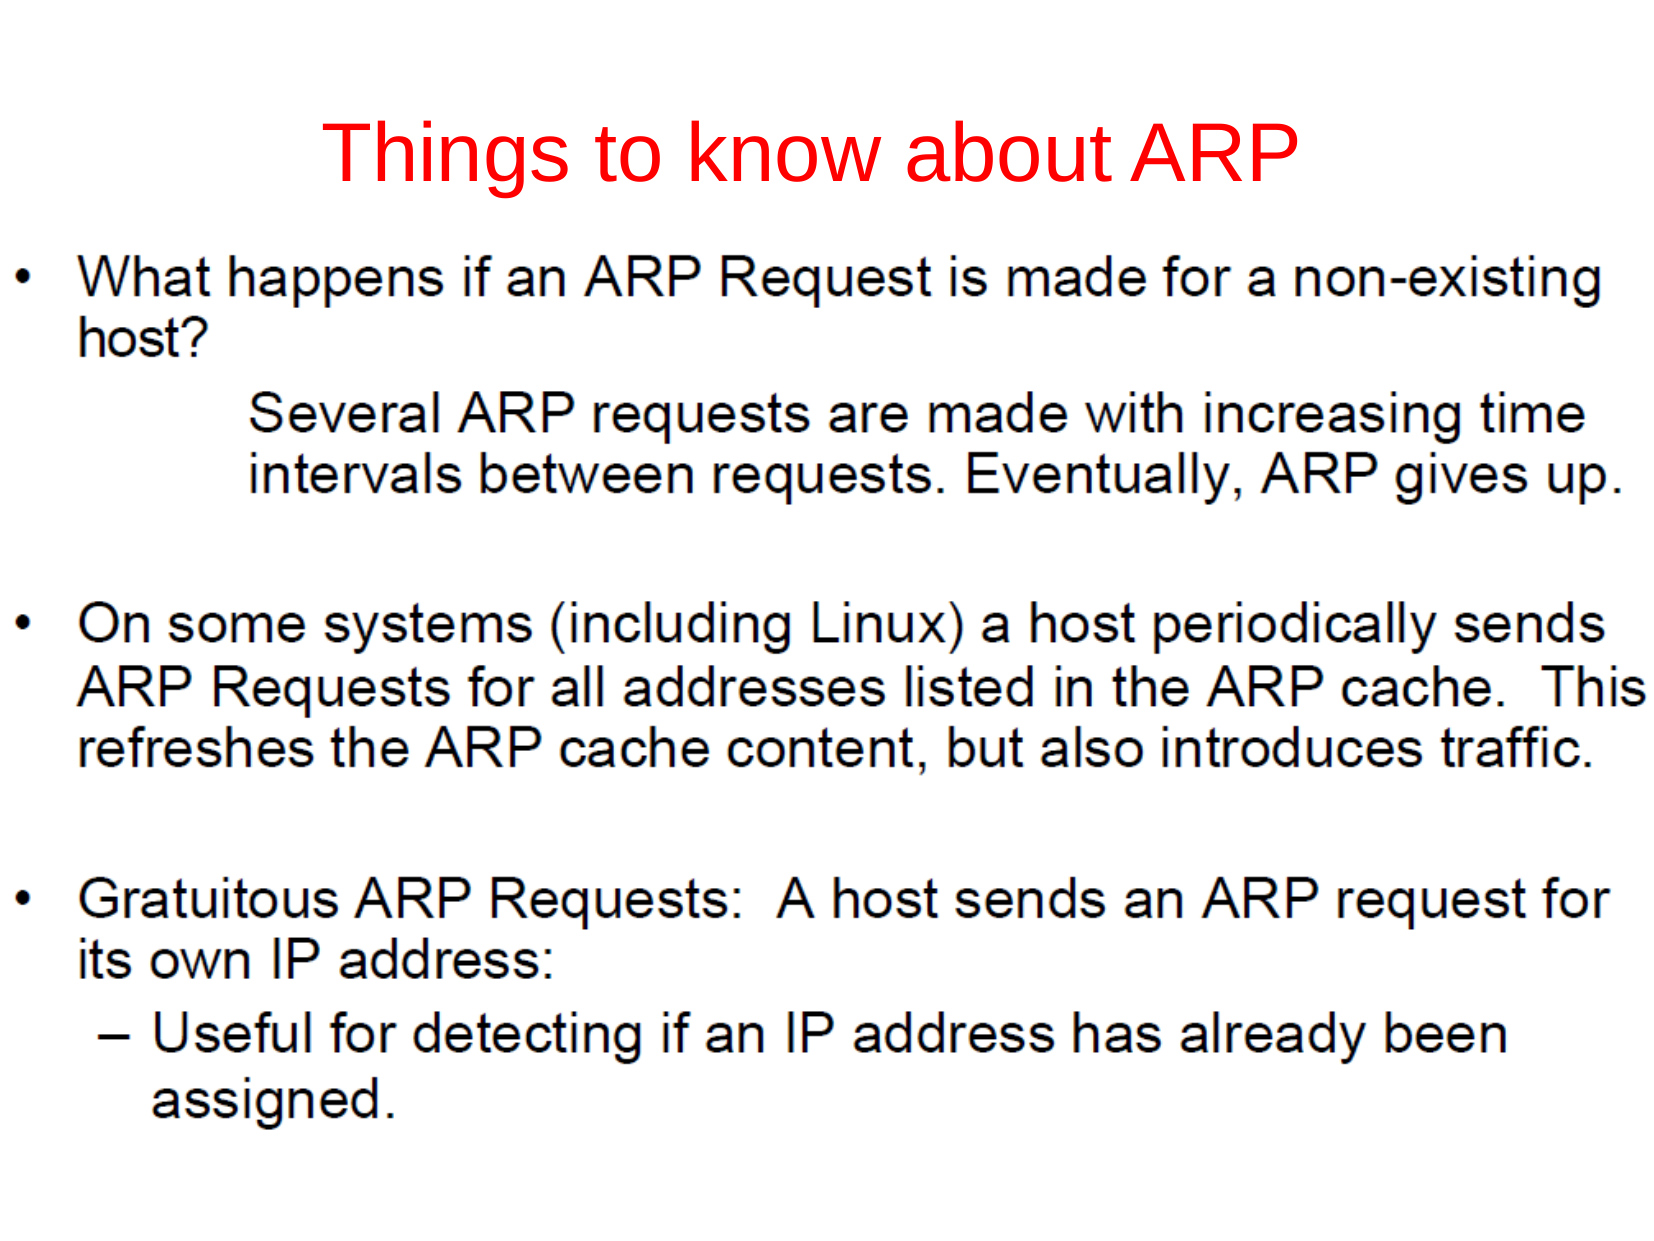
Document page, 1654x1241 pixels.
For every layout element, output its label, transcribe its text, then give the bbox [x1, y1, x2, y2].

title Things to know about ARP [0, 49, 1654, 257]
picture [3, 244, 1654, 1143]
